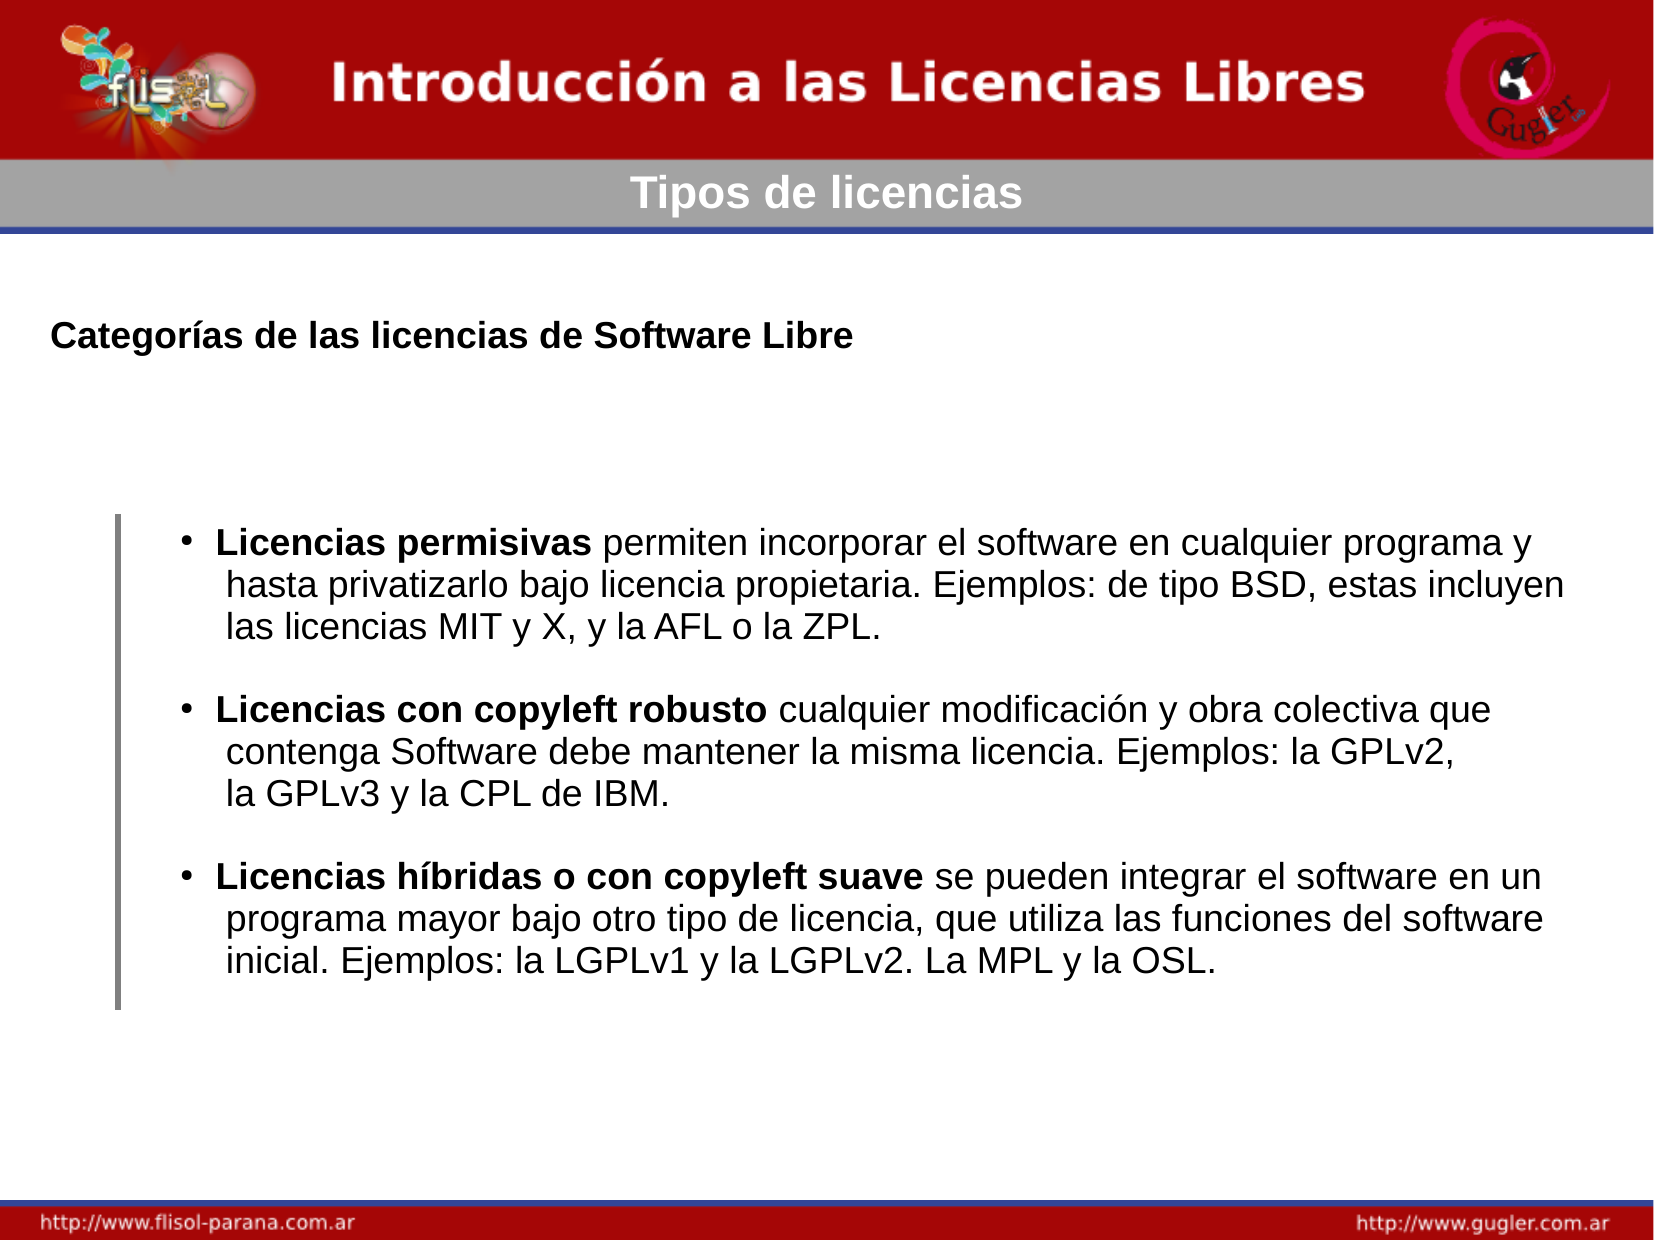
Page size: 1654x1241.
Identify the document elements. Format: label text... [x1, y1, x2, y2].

picture [0, 1200, 1654, 1241]
picture [0, 0, 1654, 159]
text_box Tipos de licencias [0, 159, 1654, 226]
text_box Licencias permisivas permiten incorporar el software en cualquier programa y hasta privatizarlo bajo licencia propietaria. Ejemplos: de tipo BSD, estas incluyen las licencias MIT y X, y la AFL o la ZPL. Licencias con copyleft robusto cualquier modificación y obra colectiva que contenga Software debe mantener la misma licencia. Ejemplos: la GPLv2, la GPLv3 y la CPL de IBM. Licencias híbridas o con copyleft suave se pueden integrar el software en un programa mayor bajo otro tipo de licencia, que utiliza las funciones del software inicial. Ejemplos: la LGPLv1 y la LGPLv2. La MPL y la OSL. [165, 513, 1581, 990]
text_box Categorías de las licencias de Software Libre [35, 307, 1630, 364]
picture [0, 226, 1654, 234]
